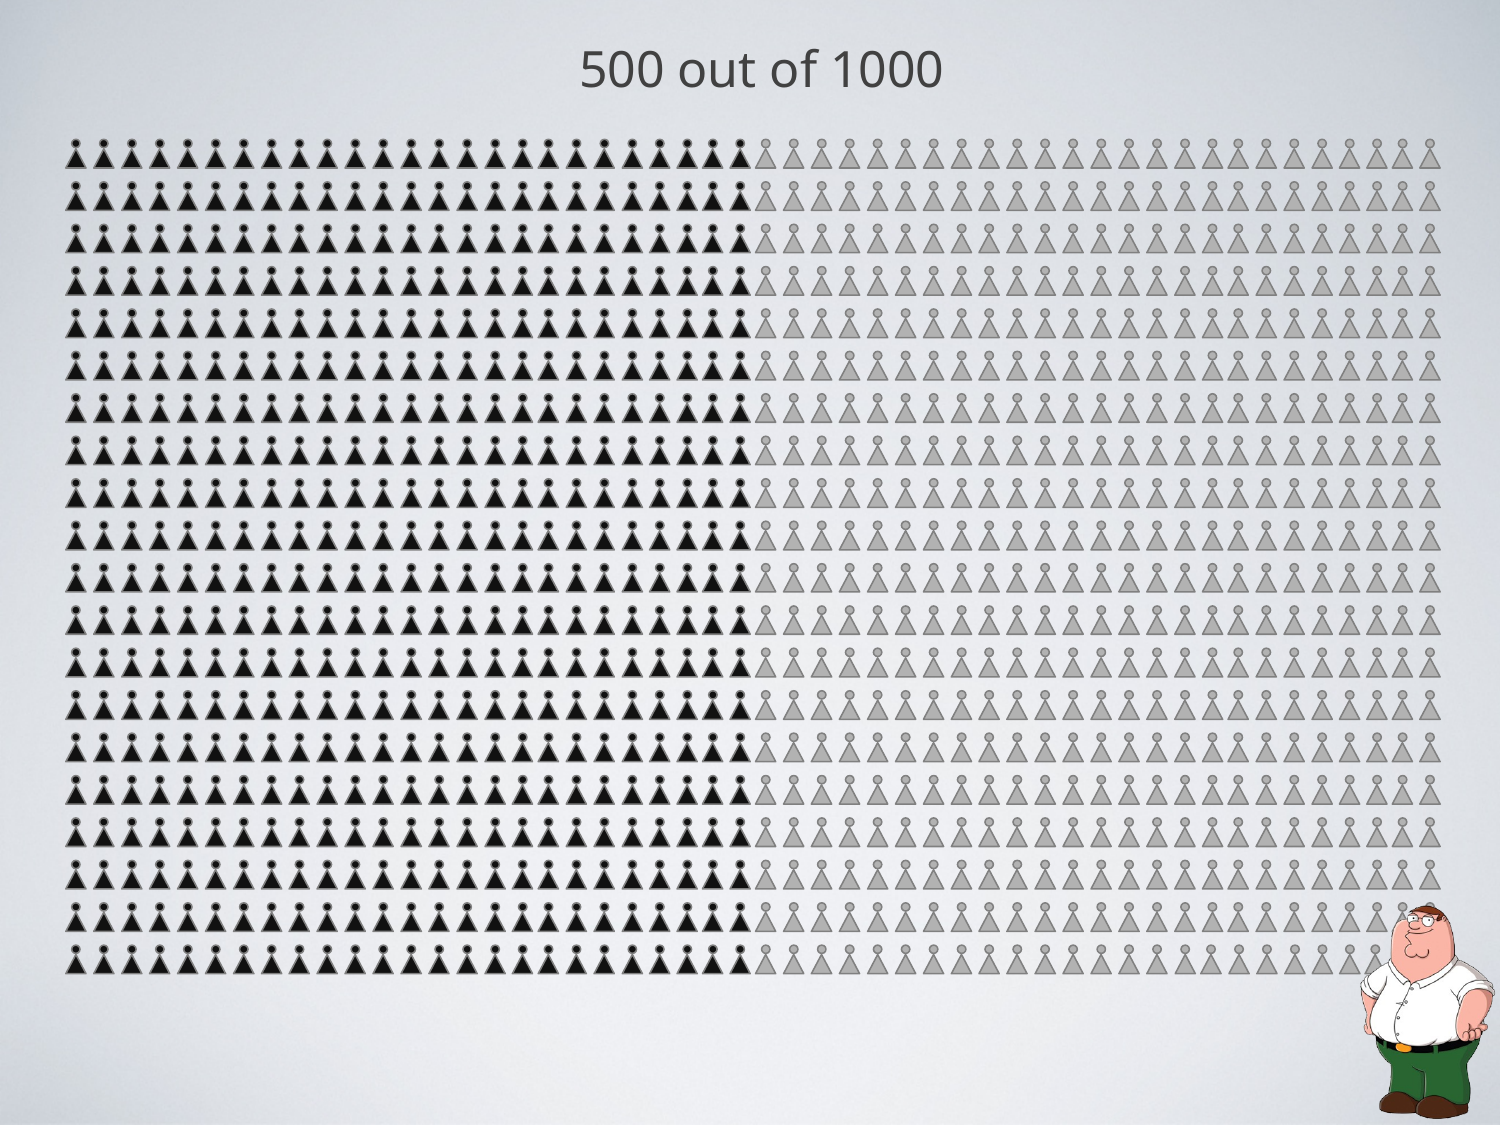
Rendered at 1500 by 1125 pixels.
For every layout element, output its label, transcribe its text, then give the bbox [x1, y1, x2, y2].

text_box [428, 860, 450, 889]
text_box [485, 139, 506, 169]
text_box [1284, 224, 1305, 253]
text_box [485, 393, 506, 423]
text_box [345, 224, 366, 253]
text_box [1284, 902, 1305, 932]
text_box [65, 563, 87, 592]
text_box [1118, 181, 1140, 211]
text_box [1062, 181, 1084, 211]
text_box [1174, 860, 1196, 889]
text_box [761, 266, 770, 275]
text_box [594, 817, 615, 847]
text_box [177, 488, 198, 508]
text_box [457, 817, 478, 847]
text_box [345, 436, 366, 465]
text_box [811, 308, 832, 338]
text_box [1174, 276, 1196, 296]
text_box [401, 181, 422, 211]
text_box [811, 775, 832, 805]
text_box [594, 224, 615, 253]
text_box [1339, 955, 1349, 974]
text_box [811, 181, 832, 211]
text_box [566, 521, 587, 550]
text_box [261, 945, 282, 974]
text_box [1228, 521, 1249, 550]
text_box [1091, 775, 1112, 805]
text_box [1339, 139, 1360, 169]
text_box [289, 224, 310, 253]
text_box [149, 488, 170, 508]
text_box [1006, 276, 1028, 296]
text_box [702, 775, 723, 805]
text_box [594, 393, 615, 423]
text_box [121, 393, 142, 423]
text_box [233, 436, 254, 465]
text_box [1035, 181, 1056, 211]
text_box [428, 817, 450, 847]
text_box [566, 945, 587, 974]
text_box [951, 902, 972, 932]
text_box [289, 817, 310, 847]
text_box [1366, 436, 1388, 465]
text_box [401, 351, 422, 380]
text_box [649, 817, 670, 847]
text_box [923, 605, 944, 635]
text_box [1284, 860, 1305, 889]
text_box [317, 436, 338, 465]
text_box [1366, 393, 1388, 423]
text_box [730, 700, 751, 720]
text_box [649, 308, 670, 338]
text_box [457, 775, 478, 805]
text_box [783, 436, 804, 465]
text_box [783, 733, 804, 762]
text_box [951, 351, 972, 380]
text_box [978, 139, 1000, 169]
text_box [1398, 266, 1407, 275]
text_box [677, 902, 698, 932]
text_box [1062, 945, 1084, 974]
text_box [1124, 690, 1134, 699]
text_box [345, 775, 366, 805]
text_box [1200, 945, 1222, 974]
text_box [267, 690, 276, 699]
text_box [923, 860, 944, 889]
text_box [978, 224, 1000, 253]
text_box [1312, 308, 1333, 338]
text_box [1091, 181, 1112, 211]
text_box [755, 276, 776, 296]
text_box [1312, 902, 1333, 932]
text_box [512, 436, 533, 465]
text_box [566, 224, 587, 253]
text_box [1228, 700, 1249, 720]
text_box [233, 902, 254, 932]
text_box [1256, 733, 1277, 762]
text_box [755, 139, 776, 169]
text_box [1262, 478, 1271, 487]
text_box [1006, 563, 1028, 592]
text_box [1174, 436, 1196, 465]
text_box [649, 488, 670, 508]
text_box [600, 266, 609, 275]
text_box [1339, 860, 1360, 889]
text_box [317, 817, 338, 847]
text_box [839, 605, 860, 635]
text_box [783, 605, 804, 635]
text_box [1366, 308, 1388, 338]
text_box [512, 139, 533, 169]
text_box [677, 139, 698, 169]
text_box [65, 224, 87, 253]
text_box [929, 266, 938, 275]
text_box [1256, 648, 1277, 677]
text_box [1256, 945, 1278, 974]
text_box [1284, 181, 1305, 211]
text_box [708, 690, 718, 699]
text_box [755, 902, 776, 932]
text_box [1345, 478, 1354, 487]
text_box [401, 224, 422, 253]
text_box [923, 224, 944, 253]
text_box [345, 351, 366, 380]
text_box [984, 478, 994, 487]
text_box [923, 521, 944, 550]
text_box [1035, 945, 1056, 974]
text_box [372, 521, 394, 550]
text_box [1062, 605, 1084, 635]
text_box [1118, 393, 1140, 423]
text_box [1152, 690, 1162, 699]
text_box [345, 648, 366, 677]
text_box [323, 478, 332, 487]
text_box [538, 393, 559, 423]
text_box [233, 351, 254, 380]
text_box [1006, 521, 1028, 550]
text_box [1013, 478, 1022, 487]
text_box [1202, 817, 1223, 847]
text_box [233, 488, 254, 508]
text_box [839, 902, 860, 932]
text_box [923, 393, 944, 423]
text_box [1392, 488, 1413, 508]
text_box [1366, 181, 1388, 211]
text_box [177, 775, 198, 805]
text_box [261, 700, 282, 720]
text_box [295, 478, 304, 487]
text_box [951, 521, 972, 550]
text_box [512, 224, 533, 253]
text_box [1228, 860, 1249, 889]
text_box [1062, 393, 1084, 423]
text_box [317, 521, 338, 550]
text_box [839, 817, 860, 847]
text_box [951, 817, 972, 847]
text_box [1366, 817, 1388, 847]
text_box [755, 488, 776, 508]
text_box [211, 690, 220, 699]
text_box [594, 902, 615, 932]
text_box [1091, 648, 1112, 677]
text_box [177, 181, 198, 211]
text_box [1006, 488, 1028, 508]
text_box [1312, 139, 1333, 169]
text_box [71, 478, 81, 487]
text_box [372, 817, 394, 847]
text_box [1398, 690, 1407, 699]
text_box [839, 563, 860, 592]
text_box [923, 700, 944, 720]
text_box [93, 700, 114, 720]
text_box [121, 521, 142, 550]
text_box [1006, 393, 1028, 423]
text_box [1228, 224, 1249, 253]
text_box [372, 488, 394, 508]
text_box [1339, 393, 1360, 423]
text_box [1118, 733, 1140, 762]
text_box [401, 393, 422, 423]
text_box [485, 945, 506, 974]
text_box [93, 436, 114, 465]
text_box [702, 521, 723, 550]
text_box [538, 488, 559, 508]
text_box [1091, 733, 1112, 762]
text_box [1146, 351, 1168, 380]
text_box [1228, 139, 1249, 169]
text_box [65, 139, 87, 169]
text_box [655, 478, 665, 487]
text_box [379, 478, 388, 487]
text_box [1228, 351, 1249, 380]
text_box [1256, 521, 1277, 550]
text_box [978, 733, 1000, 762]
text_box [1146, 733, 1168, 762]
text_box [839, 860, 860, 889]
text_box [512, 733, 533, 762]
text_box [895, 181, 916, 211]
text_box [1312, 393, 1333, 423]
text_box [512, 902, 533, 932]
text_box [233, 860, 254, 889]
text_box [345, 860, 366, 889]
text_box [457, 351, 478, 380]
text_box [649, 521, 670, 550]
text_box [566, 488, 587, 508]
text_box [566, 817, 587, 847]
text_box [65, 308, 87, 338]
text_box [978, 488, 1000, 508]
text_box [289, 775, 310, 805]
text_box [895, 605, 916, 635]
text_box [1202, 648, 1223, 677]
text_box [978, 351, 1000, 380]
text_box [566, 775, 587, 805]
text_box [401, 488, 422, 508]
text_box [951, 563, 972, 592]
text_box [149, 945, 170, 974]
text_box [401, 775, 422, 805]
text_box [1124, 266, 1134, 275]
text_box [895, 902, 916, 932]
text_box [1392, 181, 1413, 211]
text_box [372, 733, 394, 762]
text_box [867, 648, 888, 677]
text_box [923, 817, 944, 847]
text_box [978, 181, 1000, 211]
text_box [177, 733, 198, 762]
text_box [372, 860, 394, 889]
text_box [1118, 945, 1140, 974]
text_box [1091, 488, 1112, 508]
text_box [317, 224, 338, 253]
text_box [566, 351, 587, 380]
text_box [628, 478, 637, 487]
text_box [1392, 393, 1413, 423]
text_box [1228, 308, 1249, 338]
text_box [121, 308, 142, 338]
text_box [1284, 351, 1305, 380]
text_box [485, 733, 506, 762]
text_box [1174, 488, 1196, 508]
text_box [1312, 775, 1333, 805]
text_box [594, 775, 615, 805]
text_box [1202, 775, 1223, 805]
text_box [457, 945, 478, 974]
text_box [205, 308, 226, 338]
text_box [1339, 521, 1360, 550]
text_box [1174, 648, 1196, 677]
text_box [121, 276, 142, 296]
text_box [622, 860, 643, 889]
text_box [267, 478, 276, 487]
text_box [1202, 308, 1223, 338]
text_box [65, 436, 87, 465]
text_box [1068, 690, 1078, 699]
text_box [677, 436, 698, 465]
text_box [839, 700, 860, 720]
text_box [289, 488, 310, 508]
text_box [1035, 817, 1056, 847]
text_box [1392, 775, 1413, 805]
text_box [93, 605, 114, 635]
text_box [755, 860, 776, 889]
text_box [512, 351, 533, 380]
text_box [1419, 700, 1441, 720]
text_box [951, 308, 972, 338]
text_box [407, 478, 416, 487]
text_box [485, 563, 506, 592]
text_box [839, 775, 860, 805]
text_box [566, 902, 587, 932]
text_box [345, 817, 366, 847]
text_box [702, 308, 723, 338]
text_box [1228, 488, 1249, 508]
text_box [1284, 945, 1306, 974]
text_box [93, 902, 114, 932]
text_box [93, 308, 114, 338]
text_box [1006, 181, 1028, 211]
text_box [372, 605, 394, 635]
text_box [1091, 902, 1112, 932]
text_box [1419, 181, 1441, 211]
text_box [655, 690, 665, 699]
text_box [901, 478, 910, 487]
picture [0, 0, 1500, 1125]
text_box [544, 690, 553, 699]
text_box [457, 436, 478, 465]
text_box [978, 563, 1000, 592]
text_box [1062, 902, 1084, 932]
text_box [149, 733, 170, 762]
text_box [1425, 266, 1435, 275]
text_box [730, 817, 751, 847]
text_box [1312, 648, 1333, 677]
text_box [491, 266, 500, 275]
text_box [566, 393, 587, 423]
text_box [1392, 733, 1413, 762]
text_box [1035, 393, 1056, 423]
text_box [1062, 436, 1084, 465]
text_box [261, 393, 282, 423]
text_box [1228, 436, 1249, 465]
text_box [649, 860, 670, 889]
text_box [677, 276, 698, 296]
text_box [1256, 817, 1277, 847]
text_box [951, 276, 972, 296]
text_box [1284, 488, 1305, 508]
text_box [1202, 521, 1223, 550]
text_box [512, 860, 533, 889]
text_box [323, 266, 332, 275]
text_box [1174, 351, 1196, 380]
text_box [622, 351, 643, 380]
text_box [372, 139, 394, 169]
text_box [811, 945, 832, 974]
text_box [1284, 817, 1305, 847]
text_box [538, 181, 559, 211]
text_box [1366, 224, 1388, 253]
text_box [622, 605, 643, 635]
text_box [317, 605, 338, 635]
text_box [233, 563, 254, 592]
text_box [485, 436, 506, 465]
text_box [485, 648, 506, 677]
text_box [839, 139, 860, 169]
text_box [401, 700, 422, 720]
text_box [512, 700, 533, 720]
text_box [1419, 139, 1441, 169]
text_box [317, 308, 338, 338]
text_box [957, 478, 966, 487]
text_box [783, 351, 804, 380]
text_box [622, 563, 643, 592]
text_box [233, 700, 254, 720]
text_box [317, 648, 338, 677]
text_box [1035, 860, 1056, 889]
text_box [538, 775, 559, 805]
text_box [1392, 563, 1413, 592]
text_box [594, 351, 615, 380]
text_box [1208, 690, 1217, 699]
text_box [205, 276, 226, 296]
text_box [1419, 563, 1441, 592]
text_box [783, 817, 804, 847]
text_box [1006, 733, 1028, 762]
text_box [978, 817, 1000, 847]
text_box [428, 276, 450, 296]
text_box [730, 393, 751, 423]
text_box [372, 276, 394, 296]
text_box [702, 648, 723, 677]
text_box [485, 181, 506, 211]
text_box [1091, 139, 1112, 169]
text_box [923, 648, 944, 677]
text_box [1228, 775, 1249, 805]
text_box [177, 276, 198, 296]
text_box [1312, 700, 1333, 720]
text_box [428, 224, 450, 253]
text_box [566, 605, 587, 635]
text_box [289, 648, 310, 677]
text_box [783, 945, 804, 974]
text_box [518, 478, 527, 487]
text_box [594, 436, 615, 465]
text_box [895, 945, 916, 974]
text_box [127, 690, 137, 699]
text_box [895, 351, 916, 380]
text_box [1372, 690, 1382, 699]
text_box [233, 648, 254, 677]
text_box [572, 690, 581, 699]
text_box [649, 902, 670, 932]
text_box [677, 488, 698, 508]
text_box [428, 605, 450, 635]
text_box [923, 351, 944, 380]
text_box [345, 700, 366, 720]
text_box [401, 308, 422, 338]
text_box [1035, 648, 1056, 677]
text_box [566, 139, 587, 169]
text_box [845, 266, 854, 275]
text_box [177, 945, 198, 974]
text_box [1202, 139, 1223, 169]
text_box [873, 478, 882, 487]
text_box [783, 276, 804, 296]
text_box [566, 436, 587, 465]
text_box [457, 902, 478, 932]
text_box [867, 351, 888, 380]
text_box [895, 436, 916, 465]
text_box [1013, 266, 1022, 275]
text_box [677, 521, 698, 550]
text_box [566, 276, 587, 296]
text_box [233, 605, 254, 635]
text_box [839, 648, 860, 677]
text_box [435, 478, 444, 487]
text_box [622, 488, 643, 508]
text_box [1091, 945, 1112, 974]
text_box [93, 775, 114, 805]
text_box [345, 733, 366, 762]
text_box [1062, 521, 1084, 550]
text_box [901, 266, 910, 275]
text_box [121, 700, 142, 720]
text_box [867, 393, 888, 423]
text_box [538, 733, 559, 762]
text_box [867, 563, 888, 592]
text_box [923, 775, 944, 805]
text_box [1091, 276, 1112, 296]
text_box [428, 563, 450, 592]
text_box [372, 436, 394, 465]
text_box [755, 393, 776, 423]
text_box [1174, 775, 1196, 805]
text_box [149, 393, 170, 423]
text_box [677, 181, 698, 211]
text_box [1097, 478, 1106, 487]
text_box [594, 945, 615, 974]
text_box [867, 436, 888, 465]
text_box [594, 139, 615, 169]
text_box [289, 393, 310, 423]
text_box [1372, 478, 1382, 487]
text_box [121, 902, 142, 932]
text_box [839, 351, 860, 380]
text_box [1062, 700, 1084, 720]
text_box [867, 945, 888, 974]
text_box [978, 860, 1000, 889]
text_box [755, 351, 776, 380]
text_box [121, 817, 142, 847]
text_box [923, 436, 944, 465]
text_box [345, 139, 366, 169]
text_box [811, 436, 832, 465]
text_box [649, 351, 670, 380]
text_box [379, 690, 388, 699]
text_box [1366, 521, 1388, 550]
text_box [127, 478, 137, 487]
text_box [121, 139, 142, 169]
text_box [428, 351, 450, 380]
text_box [233, 308, 254, 338]
text_box [1035, 139, 1056, 169]
text_box [1174, 700, 1196, 720]
text_box [655, 266, 665, 275]
text_box [1262, 266, 1271, 275]
text_box [401, 648, 422, 677]
text_box [457, 860, 478, 889]
text_box [811, 563, 832, 592]
text_box [1062, 563, 1084, 592]
text_box [1208, 478, 1217, 487]
text_box [485, 902, 506, 932]
text_box [155, 478, 165, 487]
text_box [289, 733, 310, 762]
text_box [1312, 436, 1333, 465]
text_box [121, 224, 142, 253]
text_box [867, 488, 888, 508]
text_box [1366, 563, 1388, 592]
text_box [65, 945, 87, 974]
text_box [1202, 902, 1223, 932]
text_box [895, 276, 916, 296]
text_box [594, 276, 615, 296]
text_box [512, 817, 533, 847]
text_box [289, 945, 310, 974]
text_box [839, 733, 860, 762]
text_box [177, 139, 198, 169]
text_box [730, 436, 751, 465]
text_box [261, 308, 282, 338]
text_box [1392, 817, 1413, 847]
text_box [435, 690, 444, 699]
text_box [1062, 224, 1084, 253]
text_box [978, 605, 1000, 635]
text_box [1419, 521, 1441, 550]
text_box [1035, 276, 1056, 296]
text_box [65, 351, 87, 380]
text_box [345, 393, 366, 423]
text_box [289, 860, 310, 889]
text_box [205, 393, 226, 423]
text_box [1256, 605, 1277, 635]
text_box [457, 521, 478, 550]
text_box [951, 860, 972, 889]
text_box [755, 436, 776, 465]
text_box [345, 945, 366, 974]
text_box [873, 266, 882, 275]
text_box [1228, 817, 1249, 847]
text_box [839, 308, 860, 338]
text_box [149, 436, 170, 465]
text_box [1006, 945, 1028, 974]
text_box [261, 902, 282, 932]
text_box [951, 700, 972, 720]
text_box [457, 488, 478, 508]
text_box [317, 139, 338, 169]
text_box [730, 521, 751, 550]
text_box [755, 224, 776, 253]
text_box [702, 436, 723, 465]
text_box [572, 266, 581, 275]
text_box [1228, 945, 1250, 974]
text_box [512, 775, 533, 805]
text_box [677, 351, 698, 380]
text_box [1256, 308, 1277, 338]
text_box [149, 817, 170, 847]
text_box [1339, 817, 1360, 847]
text_box [594, 648, 615, 677]
text_box [177, 436, 198, 465]
text_box [867, 276, 888, 296]
text_box [923, 902, 944, 932]
text_box [428, 733, 450, 762]
text_box [1175, 945, 1196, 974]
text_box [177, 817, 198, 847]
text_box [730, 488, 751, 508]
text_box [1118, 139, 1140, 169]
text_box [1146, 276, 1168, 296]
text_box [512, 563, 533, 592]
text_box [149, 181, 170, 211]
text_box [538, 605, 559, 635]
text_box [628, 266, 637, 275]
text_box [1006, 436, 1028, 465]
text_box [177, 648, 198, 677]
text_box [1035, 605, 1056, 635]
text_box [538, 817, 559, 847]
text_box [1146, 521, 1168, 550]
text_box [1174, 563, 1196, 592]
text_box [457, 733, 478, 762]
text_box [205, 945, 226, 974]
text_box [730, 945, 751, 974]
text_box [811, 488, 832, 508]
text_box [99, 266, 109, 275]
text_box [289, 700, 310, 720]
text_box [755, 733, 776, 762]
text_box [428, 902, 450, 932]
text_box [1339, 436, 1360, 465]
text_box [1091, 436, 1112, 465]
text_box [730, 563, 751, 592]
text_box [485, 276, 506, 296]
text_box [1006, 139, 1028, 169]
text_box [289, 902, 310, 932]
text_box [1006, 860, 1028, 889]
text_box [1419, 605, 1441, 635]
text_box [566, 733, 587, 762]
text_box [755, 775, 776, 805]
text_box [867, 902, 888, 932]
text_box [317, 700, 338, 720]
text_box [457, 393, 478, 423]
text_box [1180, 690, 1190, 699]
text_box [951, 139, 972, 169]
text_box [205, 139, 226, 169]
text_box [1118, 308, 1140, 338]
text_box [485, 351, 506, 380]
text_box [491, 690, 500, 699]
text_box [512, 521, 533, 550]
text_box [1146, 224, 1168, 253]
text_box [205, 224, 226, 253]
text_box [1146, 139, 1168, 169]
text_box [1146, 775, 1168, 805]
text_box [457, 605, 478, 635]
text_box [1284, 700, 1305, 720]
text_box [702, 224, 723, 253]
text_box [839, 224, 860, 253]
text_box [817, 690, 826, 699]
text_box [1035, 563, 1056, 592]
text_box [1339, 224, 1360, 253]
text_box [1366, 139, 1388, 169]
text_box [708, 266, 718, 275]
text_box [1146, 945, 1168, 974]
text_box [1425, 690, 1435, 699]
text_box [544, 478, 553, 487]
text_box [1366, 488, 1388, 508]
text_box [1174, 733, 1196, 762]
text_box [811, 351, 832, 380]
text_box [457, 224, 478, 253]
text_box [401, 521, 422, 550]
text_box [261, 605, 282, 635]
text_box [205, 436, 226, 465]
text_box [1419, 308, 1441, 338]
text_box [457, 700, 478, 720]
text_box [428, 945, 450, 974]
text_box [622, 775, 643, 805]
text_box [622, 902, 643, 932]
text_box [649, 733, 670, 762]
text_box [93, 563, 114, 592]
text_box [1006, 648, 1028, 677]
text_box [702, 605, 723, 635]
text_box [1256, 351, 1277, 380]
text_box [512, 605, 533, 635]
text_box [622, 817, 643, 847]
text_box [1345, 690, 1354, 699]
text_box [600, 478, 609, 487]
text_box [345, 605, 366, 635]
text_box [1256, 563, 1277, 592]
text_box [839, 488, 860, 508]
text_box [783, 488, 804, 508]
text_box [811, 393, 832, 423]
text_box [1228, 733, 1249, 762]
text_box [951, 224, 972, 253]
text_box [1392, 276, 1413, 296]
text_box [233, 733, 254, 762]
text_box [783, 648, 804, 677]
text_box [401, 817, 422, 847]
text_box [317, 902, 338, 932]
text_box [239, 690, 249, 699]
text_box [538, 521, 559, 550]
text_box [1256, 488, 1277, 508]
text_box [1118, 488, 1140, 508]
text_box [978, 902, 1000, 932]
text_box [783, 860, 804, 889]
text_box [372, 648, 394, 677]
text_box [1202, 436, 1223, 465]
text_box [372, 902, 394, 932]
text_box [177, 563, 198, 592]
text_box [622, 521, 643, 550]
text_box [93, 733, 114, 762]
text_box [811, 276, 832, 296]
text_box [1284, 605, 1305, 635]
text_box [345, 521, 366, 550]
text_box [811, 648, 832, 677]
text_box [895, 139, 916, 169]
text_box [1345, 266, 1354, 275]
text_box [649, 945, 670, 974]
text_box [923, 181, 944, 211]
text_box [1339, 733, 1360, 762]
text_box [811, 139, 832, 169]
text_box [649, 276, 670, 296]
text_box [1174, 605, 1196, 635]
text_box [730, 351, 751, 380]
text_box [755, 605, 776, 635]
text_box [1366, 860, 1388, 889]
text_box [317, 860, 338, 889]
text_box [702, 945, 723, 974]
text_box [177, 224, 198, 253]
text_box [622, 648, 643, 677]
text_box [1228, 902, 1249, 932]
text_box [1256, 700, 1277, 720]
text_box [538, 902, 559, 932]
text_box [93, 860, 114, 889]
text_box [1202, 700, 1223, 720]
text_box [538, 351, 559, 380]
text_box [1146, 902, 1168, 932]
text_box [149, 139, 170, 169]
text_box [457, 308, 478, 338]
text_box [566, 308, 587, 338]
text_box [1146, 393, 1168, 423]
text_box [93, 648, 114, 677]
text_box [93, 393, 114, 423]
text_box [1284, 436, 1305, 465]
text_box [1339, 700, 1360, 720]
text_box [789, 266, 798, 275]
text_box [121, 563, 142, 592]
text_box [1262, 690, 1271, 699]
text_box [1284, 308, 1305, 338]
text_box [289, 276, 310, 296]
text_box [783, 393, 804, 423]
text_box [317, 733, 338, 762]
text_box [1339, 605, 1360, 635]
text_box [1256, 860, 1277, 889]
text_box [462, 478, 472, 487]
text_box [1317, 266, 1327, 275]
text_box [1284, 521, 1305, 550]
text_box [267, 266, 276, 275]
text_box [789, 690, 798, 699]
text_box [736, 266, 745, 275]
text_box [121, 945, 142, 974]
text_box [783, 224, 804, 253]
text_box [1035, 775, 1056, 805]
text_box [951, 605, 972, 635]
text_box [1174, 521, 1196, 550]
text_box [1174, 902, 1196, 932]
text_box [1392, 139, 1413, 169]
text_box [1284, 648, 1305, 677]
text_box [372, 393, 394, 423]
text_box [1068, 266, 1078, 275]
text_box [1202, 224, 1223, 253]
text_box [261, 648, 282, 677]
text_box [407, 266, 416, 275]
text_box [93, 351, 114, 380]
text_box [1152, 266, 1162, 275]
text_box [1062, 860, 1084, 889]
text_box [1006, 817, 1028, 847]
text_box [345, 181, 366, 211]
text_box [702, 902, 723, 932]
text_box [1419, 224, 1441, 253]
text_box [1202, 488, 1223, 508]
text_box [1146, 700, 1168, 720]
text_box [622, 945, 643, 974]
text_box [289, 521, 310, 550]
text_box [401, 902, 422, 932]
text_box [1419, 276, 1441, 296]
text_box [1091, 351, 1112, 380]
text_box [895, 860, 916, 889]
text_box [978, 393, 1000, 423]
text_box [289, 351, 310, 380]
text_box [594, 605, 615, 635]
text_box [649, 181, 670, 211]
text_box [1284, 276, 1305, 296]
text_box [867, 733, 888, 762]
text_box [867, 605, 888, 635]
text_box [1091, 860, 1112, 889]
text_box [538, 436, 559, 465]
text_box [702, 563, 723, 592]
text_box [702, 488, 723, 508]
text_box [351, 266, 360, 275]
text_box [1419, 436, 1441, 465]
text_box [205, 521, 226, 550]
text_box [845, 690, 854, 699]
text_box [1208, 266, 1217, 275]
text_box [1062, 139, 1084, 169]
text_box [649, 563, 670, 592]
text_box [566, 860, 587, 889]
text_box [702, 700, 723, 720]
text_box [730, 224, 751, 253]
text_box [1146, 860, 1168, 889]
text_box [1392, 605, 1413, 635]
text_box [817, 478, 826, 487]
text_box [177, 351, 198, 380]
text_box [512, 276, 533, 296]
text_box [957, 266, 966, 275]
text_box [401, 139, 422, 169]
text_box [1256, 181, 1277, 211]
text_box [183, 690, 192, 699]
text_box [649, 393, 670, 423]
text_box [457, 276, 478, 296]
text_box [783, 308, 804, 338]
text_box [622, 733, 643, 762]
text_box [895, 700, 916, 720]
text_box [317, 181, 338, 211]
text_box [1035, 436, 1056, 465]
text_box [99, 690, 109, 699]
text_box [1366, 605, 1388, 635]
text_box [261, 436, 282, 465]
text_box [1202, 605, 1223, 635]
text_box [783, 563, 804, 592]
text_box [512, 648, 533, 677]
text_box [317, 276, 338, 296]
text_box [205, 733, 226, 762]
text_box [736, 478, 745, 487]
text_box [485, 521, 506, 550]
text_box [435, 266, 444, 275]
text_box [683, 478, 692, 487]
text_box [1091, 700, 1112, 720]
text_box [65, 700, 87, 720]
text_box [1174, 139, 1196, 169]
text_box [121, 605, 142, 635]
text_box [1091, 308, 1112, 338]
text_box [121, 648, 142, 677]
text_box [811, 817, 832, 847]
text_box [149, 308, 170, 338]
text_box [1124, 478, 1134, 487]
text_box [1284, 563, 1305, 592]
text_box [93, 181, 114, 211]
text_box [401, 436, 422, 465]
text_box [1035, 488, 1056, 508]
text_box [149, 860, 170, 889]
text_box [811, 860, 832, 889]
text_box [1312, 945, 1333, 974]
text_box [1097, 690, 1106, 699]
text_box [895, 775, 916, 805]
text_box [957, 690, 966, 699]
text_box [211, 478, 220, 487]
text_box [901, 690, 910, 699]
text_box [1366, 276, 1388, 296]
text_box [512, 945, 533, 974]
text_box [1202, 276, 1223, 296]
text_box [923, 276, 944, 296]
text_box [401, 605, 422, 635]
text_box [1118, 276, 1140, 296]
text_box [755, 308, 776, 338]
text_box [895, 563, 916, 592]
text_box [1339, 563, 1360, 592]
text_box [1091, 563, 1112, 592]
text_box [538, 945, 559, 974]
text_box [677, 733, 698, 762]
text_box [1312, 817, 1333, 847]
text_box [485, 605, 506, 635]
text_box [462, 690, 472, 699]
text_box [755, 817, 776, 847]
text_box [428, 488, 450, 508]
text_box [233, 521, 254, 550]
text_box [702, 351, 723, 380]
text_box [845, 478, 854, 487]
text_box [951, 436, 972, 465]
text_box [1398, 478, 1407, 487]
text_box [1392, 521, 1413, 550]
text_box [93, 139, 114, 169]
text_box [594, 181, 615, 211]
text_box [978, 945, 1000, 974]
text_box [1062, 488, 1084, 508]
text_box [811, 521, 832, 550]
text_box [401, 276, 422, 296]
text_box [317, 945, 338, 974]
text_box [295, 266, 304, 275]
text_box [261, 224, 282, 253]
text_box [1118, 521, 1140, 550]
text_box [951, 181, 972, 211]
text_box [1174, 393, 1196, 423]
text_box [428, 436, 450, 465]
text_box [702, 139, 723, 169]
text_box [149, 351, 170, 380]
text_box [1062, 775, 1084, 805]
text_box [485, 817, 506, 847]
text_box [649, 224, 670, 253]
text_box [233, 817, 254, 847]
text_box [1146, 308, 1168, 338]
text_box [1392, 648, 1413, 677]
text_box [978, 775, 1000, 805]
text_box [205, 648, 226, 677]
text_box [817, 266, 826, 275]
text_box [730, 276, 751, 296]
text_box [372, 181, 394, 211]
text_box [485, 700, 506, 720]
text_box [317, 393, 338, 423]
text_box [93, 817, 114, 847]
text_box [428, 139, 450, 169]
text_box [1006, 700, 1028, 720]
text_box [177, 902, 198, 932]
text_box [233, 393, 254, 423]
text_box [205, 817, 226, 847]
text_box [205, 700, 226, 720]
text_box [811, 224, 832, 253]
text_box [1228, 563, 1249, 592]
text_box [1174, 308, 1196, 338]
text_box [1419, 648, 1441, 677]
text_box [183, 478, 192, 487]
text_box [923, 488, 944, 508]
text_box [428, 648, 450, 677]
text_box [538, 308, 559, 338]
text_box [628, 690, 637, 699]
text_box [372, 700, 394, 720]
text_box [1097, 266, 1106, 275]
text_box [649, 775, 670, 805]
text_box [622, 393, 643, 423]
text_box [372, 775, 394, 805]
text_box [1062, 308, 1084, 338]
text_box [538, 276, 559, 296]
text_box [205, 351, 226, 380]
text_box [923, 139, 944, 169]
text_box [1174, 224, 1196, 253]
text_box [1317, 690, 1327, 699]
text_box [205, 902, 226, 932]
text_box [566, 700, 587, 720]
text_box [401, 945, 422, 974]
text_box [594, 733, 615, 762]
text_box [149, 563, 170, 592]
text_box [1419, 393, 1441, 423]
text_box [702, 276, 723, 296]
text_box [1202, 860, 1223, 889]
text_box [1256, 393, 1277, 423]
text_box [1339, 351, 1360, 380]
text_box [345, 902, 366, 932]
text_box [538, 648, 559, 677]
text_box [317, 775, 338, 805]
text_box [485, 308, 506, 338]
text_box [677, 817, 698, 847]
text_box [538, 563, 559, 592]
text_box [594, 700, 615, 720]
text_box [677, 945, 698, 974]
text_box [702, 817, 723, 847]
text_box [1035, 224, 1056, 253]
text_box [65, 605, 87, 635]
text_box [566, 648, 587, 677]
text_box [538, 139, 559, 169]
text_box [401, 563, 422, 592]
text_box [1228, 276, 1249, 296]
text_box [677, 648, 698, 677]
text_box [1290, 266, 1299, 275]
text_box [811, 902, 832, 932]
text_box [1006, 308, 1028, 338]
text_box [462, 266, 472, 275]
text_box [1146, 436, 1168, 465]
text_box [572, 478, 581, 487]
text_box [428, 393, 450, 423]
text_box [538, 860, 559, 889]
text_box [457, 563, 478, 592]
text_box [929, 478, 938, 487]
text_box [1006, 902, 1028, 932]
text_box [702, 860, 723, 889]
text_box [149, 648, 170, 677]
text_box [1040, 266, 1050, 275]
text_box [1174, 817, 1196, 847]
text_box [622, 139, 643, 169]
text_box [289, 308, 310, 338]
text_box [702, 181, 723, 211]
text_box [1091, 521, 1112, 550]
text_box [1035, 733, 1056, 762]
text_box [755, 945, 776, 974]
text_box [1366, 351, 1388, 380]
text_box [730, 605, 751, 635]
text_box [1419, 733, 1441, 762]
text_box [1339, 308, 1360, 338]
text_box [1366, 733, 1388, 762]
text_box [1228, 393, 1249, 423]
text_box [428, 775, 450, 805]
text_box [895, 817, 916, 847]
text_box [351, 478, 360, 487]
text_box [372, 351, 394, 380]
text_box [923, 733, 944, 762]
text_box [1419, 817, 1441, 847]
text_box [1202, 563, 1223, 592]
text_box [401, 860, 422, 889]
text_box [1091, 605, 1112, 635]
text_box [702, 733, 723, 762]
text_box [1312, 351, 1333, 380]
text_box [1419, 775, 1441, 805]
text_box [1035, 308, 1056, 338]
text_box [372, 945, 394, 974]
text_box [867, 521, 888, 550]
text_box [1146, 181, 1168, 211]
text_box [485, 775, 506, 805]
text_box [491, 478, 500, 487]
text_box [929, 690, 938, 699]
text_box [1202, 733, 1223, 762]
text_box [789, 478, 798, 487]
text_box [65, 817, 87, 847]
text_box [594, 563, 615, 592]
text_box [1312, 605, 1333, 635]
text_box [65, 648, 87, 677]
text_box [839, 181, 860, 211]
text_box [730, 733, 751, 762]
text_box [1256, 276, 1277, 296]
text_box [1068, 478, 1078, 487]
text_box [730, 775, 751, 805]
text_box [1118, 605, 1140, 635]
text_box [65, 860, 87, 889]
text_box [1339, 775, 1360, 805]
text_box [1152, 478, 1162, 487]
text_box [205, 605, 226, 635]
text_box [65, 775, 87, 805]
text_box [183, 266, 192, 275]
text_box [622, 436, 643, 465]
text_box [1312, 181, 1333, 211]
text_box [401, 733, 422, 762]
text_box [65, 902, 87, 932]
text_box [1006, 605, 1028, 635]
text_box [755, 648, 776, 677]
text_box [1392, 860, 1413, 889]
text_box [923, 563, 944, 592]
text_box [984, 690, 994, 699]
text_box [730, 648, 751, 677]
text_box [512, 393, 533, 423]
text_box [649, 436, 670, 465]
text_box [457, 648, 478, 677]
text_box [345, 488, 366, 508]
text_box [978, 648, 1000, 677]
text_box [1146, 817, 1168, 847]
text_box [1392, 436, 1413, 465]
text_box [544, 266, 553, 275]
text_box [923, 945, 944, 974]
text_box [683, 690, 692, 699]
text_box [65, 181, 87, 211]
text_box [121, 181, 142, 211]
text_box [205, 181, 226, 211]
text_box [518, 266, 527, 275]
text_box [428, 521, 450, 550]
text_box [1062, 276, 1084, 296]
text_box [428, 181, 450, 211]
text_box [289, 563, 310, 592]
text_box [594, 860, 615, 889]
text_box [261, 733, 282, 762]
text_box [1339, 648, 1360, 677]
text_box [127, 266, 137, 275]
text_box [1013, 690, 1022, 699]
text_box [121, 775, 142, 805]
text_box [177, 308, 198, 338]
text_box [289, 605, 310, 635]
text_box [1118, 224, 1140, 253]
text_box [485, 860, 506, 889]
text_box [261, 775, 282, 805]
text_box [1290, 690, 1299, 699]
text_box [783, 902, 804, 932]
text_box [566, 181, 587, 211]
text_box [951, 648, 972, 677]
text_box [755, 700, 776, 720]
text_box [1202, 181, 1223, 211]
text_box [1419, 351, 1441, 380]
text_box [1118, 563, 1140, 592]
text_box [1339, 913, 1349, 932]
text_box [783, 139, 804, 169]
text_box [1146, 488, 1168, 508]
text_box [261, 276, 282, 296]
text_box [730, 308, 751, 338]
text_box [1256, 775, 1277, 805]
text_box [978, 308, 1000, 338]
text_box [1228, 181, 1249, 211]
text_box [177, 393, 198, 423]
text_box [1256, 436, 1277, 465]
text_box [345, 308, 366, 338]
text_box [317, 488, 338, 508]
text_box [839, 276, 860, 296]
text_box [1392, 351, 1413, 380]
text_box [677, 775, 698, 805]
text_box [317, 351, 338, 380]
text_box [1366, 700, 1388, 720]
text_box [683, 266, 692, 275]
text_box [149, 775, 170, 805]
text_box [1234, 478, 1243, 487]
text_box [1312, 488, 1333, 508]
text_box [261, 817, 282, 847]
text_box [1339, 181, 1360, 211]
text_box [149, 521, 170, 550]
text_box [233, 276, 254, 296]
text_box [233, 224, 254, 253]
text_box [149, 276, 170, 296]
text_box [1062, 817, 1084, 847]
text_box [65, 733, 87, 762]
text_box [783, 775, 804, 805]
text_box [1180, 478, 1190, 487]
text_box [951, 945, 972, 974]
text_box [1392, 308, 1413, 338]
text_box [121, 436, 142, 465]
text_box [978, 276, 1000, 296]
text_box [867, 308, 888, 338]
text_box [811, 605, 832, 635]
text_box [1091, 393, 1112, 423]
text_box [93, 488, 114, 508]
text_box [895, 648, 916, 677]
text_box [811, 700, 832, 720]
text_box [1312, 733, 1333, 762]
text_box [1284, 733, 1305, 762]
text_box [205, 563, 226, 592]
text_box 500 out of 1000 [422, 16, 1046, 119]
text_box [730, 860, 751, 889]
text_box [895, 393, 916, 423]
text_box [1339, 276, 1360, 296]
text_box [622, 276, 643, 296]
text_box [1284, 775, 1305, 805]
text_box [239, 478, 249, 487]
text_box [649, 648, 670, 677]
text_box [895, 224, 916, 253]
text_box [1392, 224, 1413, 253]
text_box [1035, 521, 1056, 550]
text_box [867, 139, 888, 169]
text_box [736, 690, 745, 699]
text_box [702, 393, 723, 423]
text_box [211, 266, 220, 275]
text_box [1040, 690, 1050, 699]
text_box [566, 563, 587, 592]
text_box [65, 488, 87, 508]
text_box [677, 563, 698, 592]
text_box [1118, 700, 1140, 720]
text_box [811, 733, 832, 762]
text_box [1366, 648, 1388, 677]
text_box [1118, 817, 1140, 847]
text_box [149, 224, 170, 253]
text_box [233, 139, 254, 169]
text_box [205, 775, 226, 805]
text_box [1339, 488, 1360, 508]
text_box [867, 817, 888, 847]
text_box [1419, 488, 1441, 508]
text_box [895, 521, 916, 550]
text_box [512, 488, 533, 508]
text_box [1035, 351, 1056, 380]
text_box [1118, 902, 1140, 932]
text_box [622, 700, 643, 720]
text_box [177, 860, 198, 889]
text_box [295, 690, 304, 699]
text_box [761, 690, 770, 699]
text_box [71, 690, 81, 699]
text_box [951, 733, 972, 762]
text_box [1091, 224, 1112, 253]
text_box [649, 700, 670, 720]
text_box [708, 478, 718, 487]
text_box [622, 224, 643, 253]
text_box [261, 563, 282, 592]
text_box [761, 478, 770, 487]
text_box [93, 224, 114, 253]
text_box [177, 521, 198, 550]
text_box [730, 181, 751, 211]
text_box [121, 733, 142, 762]
text_box [677, 308, 698, 338]
text_box [205, 860, 226, 889]
text_box [1419, 860, 1441, 889]
text_box [895, 733, 916, 762]
text_box [951, 488, 972, 508]
text_box [155, 266, 165, 275]
text_box [289, 436, 310, 465]
text_box [289, 181, 310, 211]
text_box [1366, 775, 1388, 805]
text_box [839, 436, 860, 465]
text_box [372, 224, 394, 253]
text_box [895, 488, 916, 508]
text_box [622, 181, 643, 211]
text_box [1006, 775, 1028, 805]
text_box [839, 945, 860, 974]
text_box [1035, 700, 1056, 720]
text_box [1006, 224, 1028, 253]
text_box [261, 139, 282, 169]
text_box [351, 690, 360, 699]
text_box [1312, 521, 1333, 550]
text_box [783, 700, 804, 720]
text_box [149, 902, 170, 932]
text_box [65, 393, 87, 423]
text_box [538, 224, 559, 253]
text_box [289, 139, 310, 169]
text_box [345, 563, 366, 592]
text_box [873, 690, 882, 699]
text_box [121, 488, 142, 508]
text_box [895, 308, 916, 338]
text_box [1284, 139, 1305, 169]
text_box [261, 488, 282, 508]
text_box [923, 308, 944, 338]
text_box [233, 945, 254, 974]
text_box [594, 308, 615, 338]
text_box [512, 181, 533, 211]
text_box [755, 181, 776, 211]
text_box [372, 308, 394, 338]
text_box [121, 860, 142, 889]
text_box [1062, 648, 1084, 677]
text_box [1146, 563, 1168, 592]
text_box [594, 488, 615, 508]
text_box [1317, 478, 1327, 487]
text_box [261, 181, 282, 211]
text_box [518, 690, 527, 699]
text_box [93, 276, 114, 296]
text_box [428, 308, 450, 338]
text_box [951, 775, 972, 805]
text_box [1118, 860, 1140, 889]
text_box [65, 521, 87, 550]
text_box [1290, 478, 1299, 487]
text_box [978, 436, 1000, 465]
text_box [839, 521, 860, 550]
text_box [155, 690, 165, 699]
text_box [239, 266, 249, 275]
text_box [1202, 351, 1223, 380]
text_box [1312, 563, 1333, 592]
text_box [457, 139, 478, 169]
text_box [407, 690, 416, 699]
text_box [457, 181, 478, 211]
text_box [867, 224, 888, 253]
text_box [261, 860, 282, 889]
text_box [600, 690, 609, 699]
text_box [1228, 605, 1249, 635]
text_box [867, 181, 888, 211]
text_box [1062, 733, 1084, 762]
text_box [372, 563, 394, 592]
text_box [1118, 775, 1140, 805]
text_box [984, 266, 994, 275]
text_box [622, 308, 643, 338]
text_box [428, 700, 450, 720]
text_box [1040, 478, 1050, 487]
text_box [1118, 351, 1140, 380]
text_box [677, 393, 698, 423]
text_box [839, 393, 860, 423]
text_box [261, 351, 282, 380]
text_box [512, 308, 533, 338]
text_box [1312, 860, 1333, 889]
text_box [1062, 351, 1084, 380]
text_box [485, 224, 506, 253]
text_box [867, 860, 888, 889]
text_box [867, 775, 888, 805]
text_box [1228, 648, 1249, 677]
text_box [1118, 436, 1140, 465]
text_box [1035, 902, 1056, 932]
text_box [538, 700, 559, 720]
text_box [951, 393, 972, 423]
text_box [177, 605, 198, 635]
text_box [1091, 817, 1112, 847]
text_box [323, 690, 332, 699]
text_box [1146, 648, 1168, 677]
text_box [978, 700, 1000, 720]
text_box [755, 563, 776, 592]
text_box [1372, 266, 1382, 275]
text_box [783, 181, 804, 211]
text_box [93, 945, 114, 974]
text_box [1256, 224, 1277, 253]
text_box [149, 700, 170, 720]
text_box [1234, 690, 1243, 699]
text_box [317, 563, 338, 592]
text_box [233, 181, 254, 211]
text_box [121, 351, 142, 380]
text_box [71, 266, 81, 275]
text_box [677, 700, 698, 720]
text_box [99, 478, 109, 487]
text_box [1256, 902, 1277, 932]
text_box [867, 700, 888, 720]
text_box [730, 139, 751, 169]
text_box [261, 521, 282, 550]
text_box [205, 488, 226, 508]
text_box [677, 860, 698, 889]
text_box [1180, 266, 1190, 275]
text_box [594, 521, 615, 550]
text_box [1006, 351, 1028, 380]
text_box [1284, 393, 1305, 423]
text_box [1202, 393, 1223, 423]
text_box [1146, 605, 1168, 635]
text_box [730, 902, 751, 932]
text_box [1234, 266, 1243, 275]
text_box [485, 488, 506, 508]
text_box [1392, 700, 1413, 720]
text_box [177, 700, 198, 720]
text_box [379, 266, 388, 275]
text_box [149, 605, 170, 635]
text_box [93, 521, 114, 550]
text_box [1425, 478, 1435, 487]
text_box [345, 276, 366, 296]
text_box [1256, 139, 1277, 169]
text_box [1312, 224, 1333, 253]
text_box [677, 605, 698, 635]
text_box [783, 521, 804, 550]
text_box [1312, 276, 1333, 296]
text_box [1174, 181, 1196, 211]
text_box [677, 224, 698, 253]
text_box [65, 276, 87, 296]
text_box [233, 775, 254, 805]
text_box [649, 605, 670, 635]
text_box [649, 139, 670, 169]
text_box [755, 521, 776, 550]
text_box [978, 521, 1000, 550]
text_box [1118, 648, 1140, 677]
